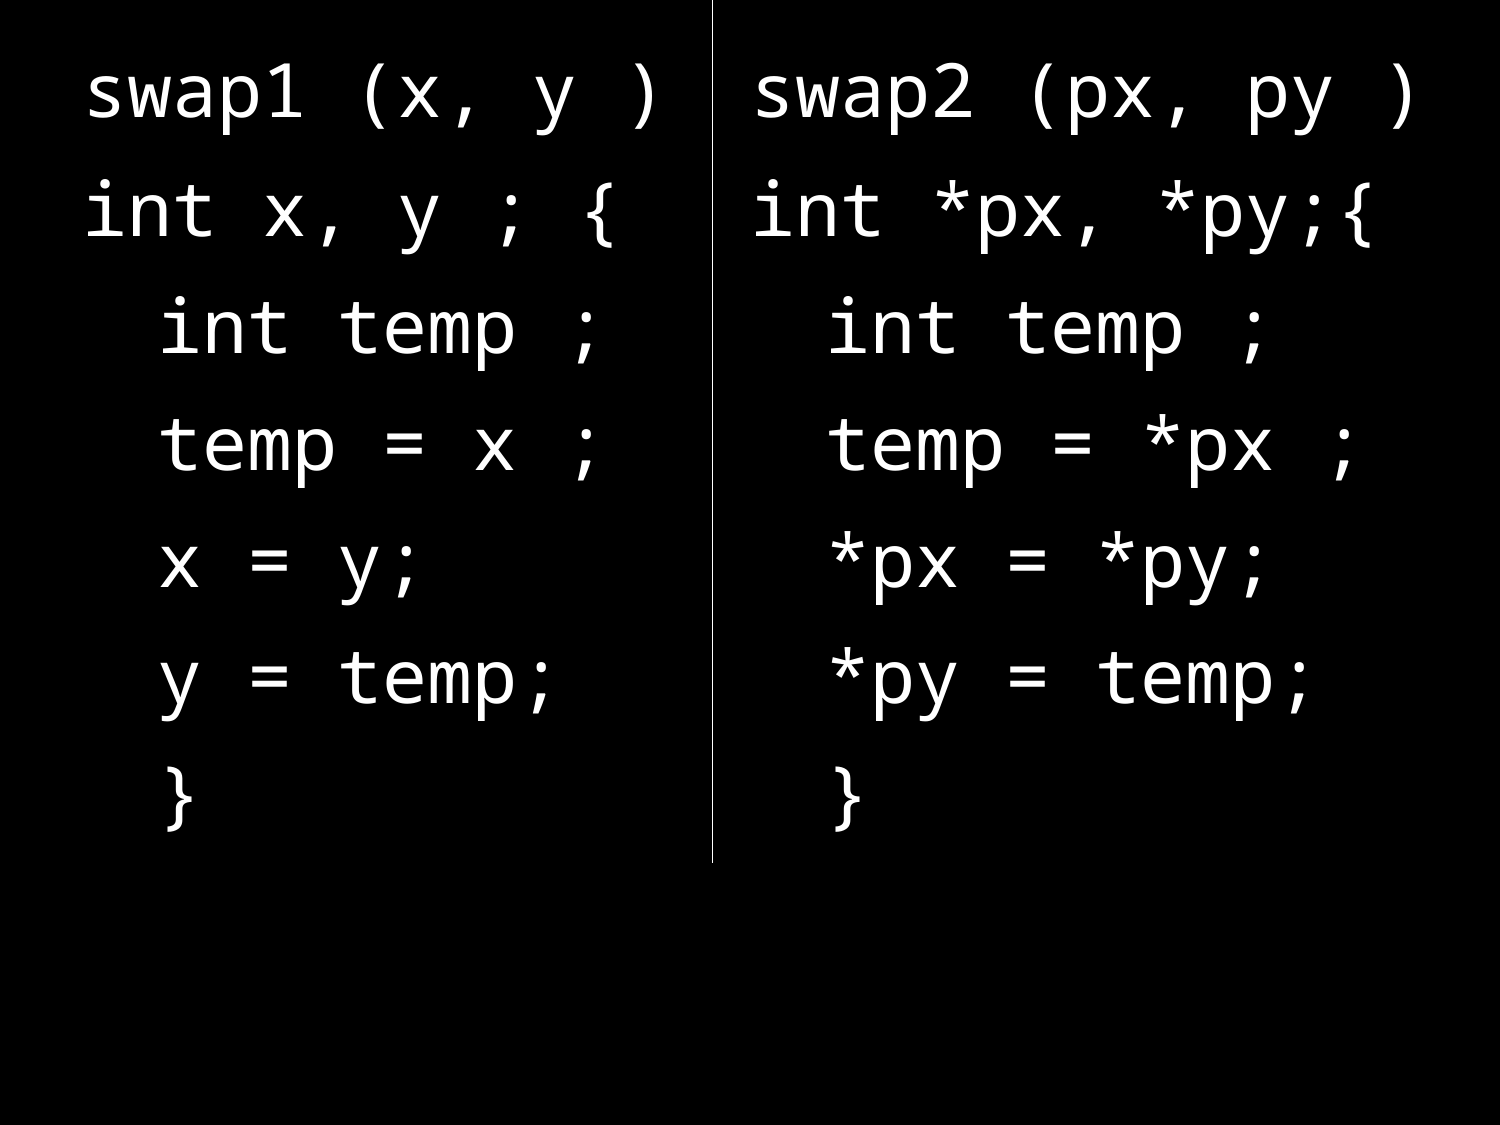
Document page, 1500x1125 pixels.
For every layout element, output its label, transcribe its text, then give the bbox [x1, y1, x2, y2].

list swap2 (px, py ) int *px, *py;{ int temp ; temp = *px ; *px = *py; *py = temp; } [750, 37, 1439, 1088]
list swap1 (x, y ) int x, y ; { int temp ; temp = x ; x = y; y = temp; } [82, 37, 809, 1109]
